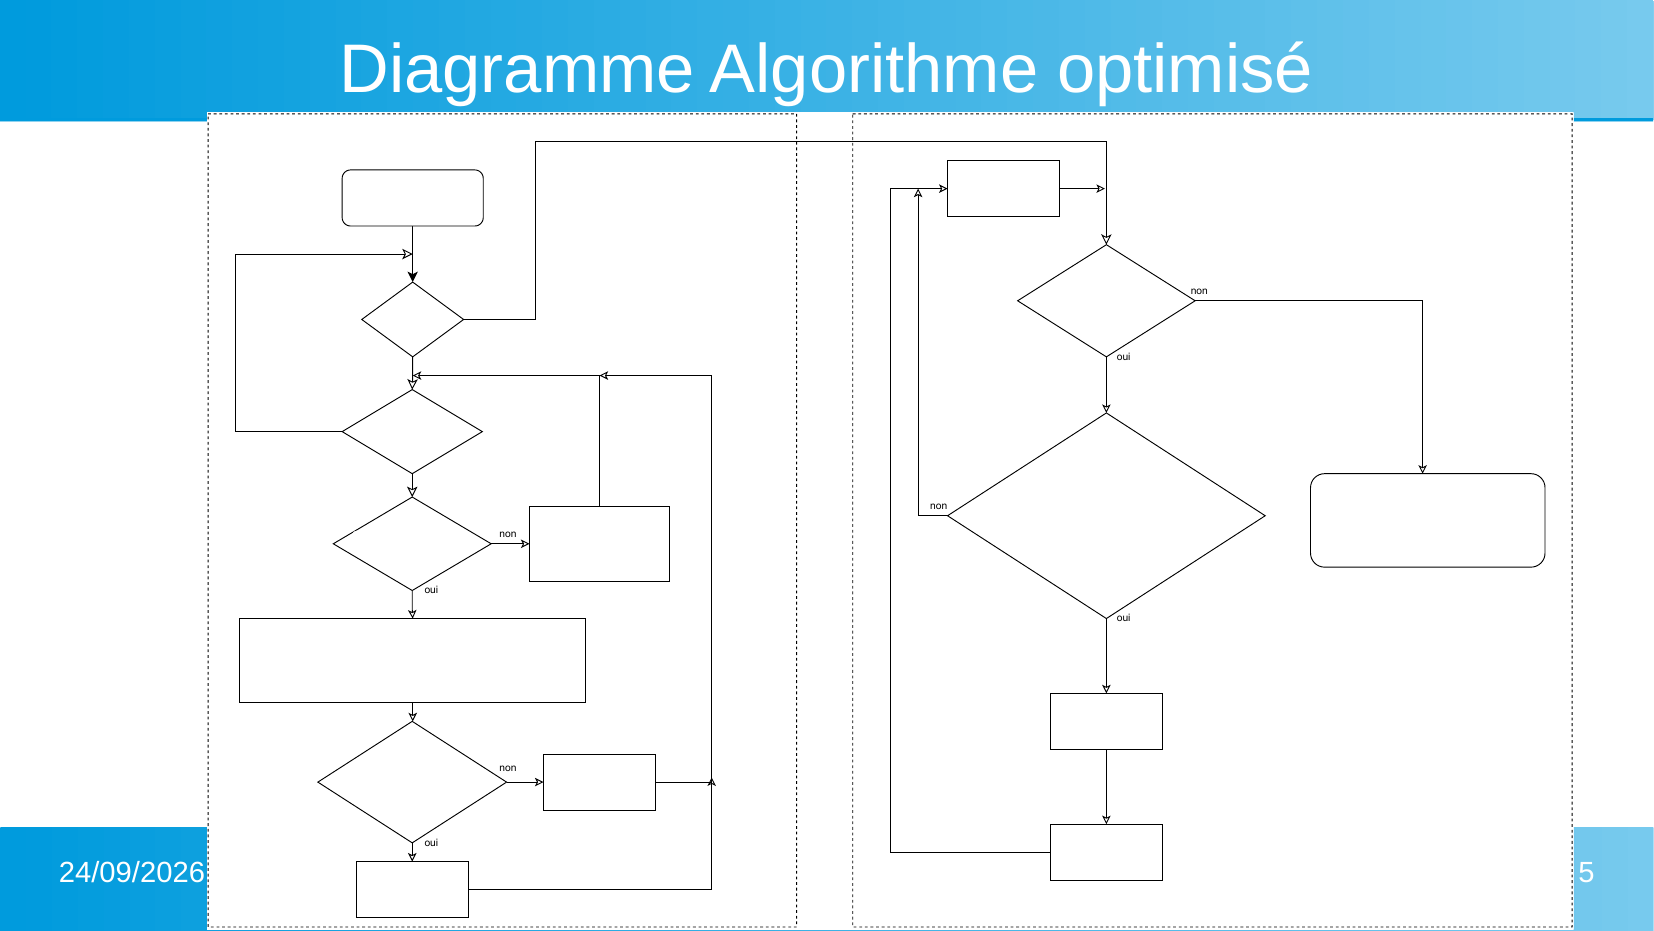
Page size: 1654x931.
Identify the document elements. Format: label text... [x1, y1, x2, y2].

title Diagramme Algorithme optimisé [59, 29, 1595, 108]
picture [206, 112, 1574, 931]
